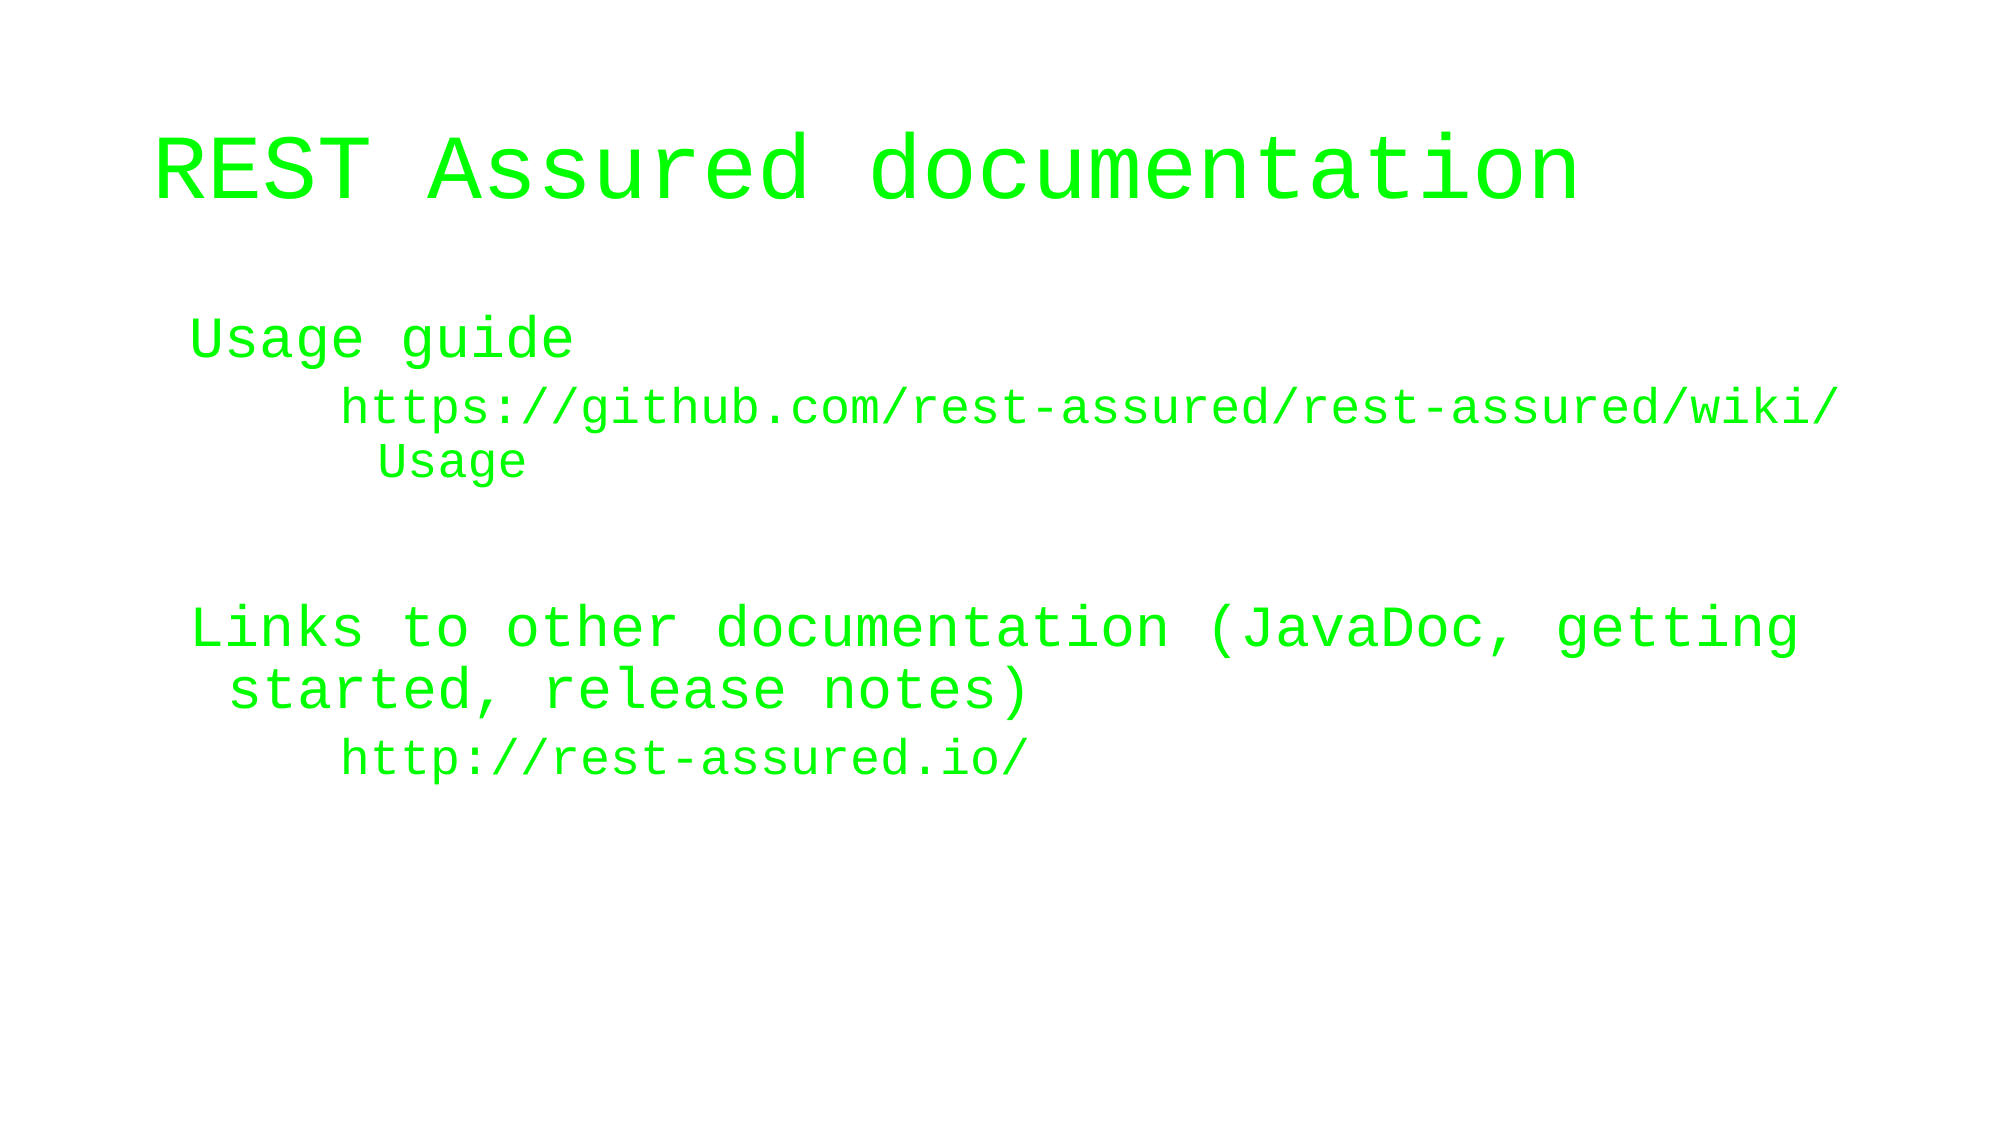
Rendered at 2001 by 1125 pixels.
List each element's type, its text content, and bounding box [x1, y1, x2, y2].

list Usage guide https://github.com/rest-assured/rest-assured/wiki/Usage Links to other documentation (JavaDoc, getting started, release notes) http://rest-assured.io/ [137, 299, 1952, 1014]
title REST Assured documentation [137, 59, 1863, 278]
